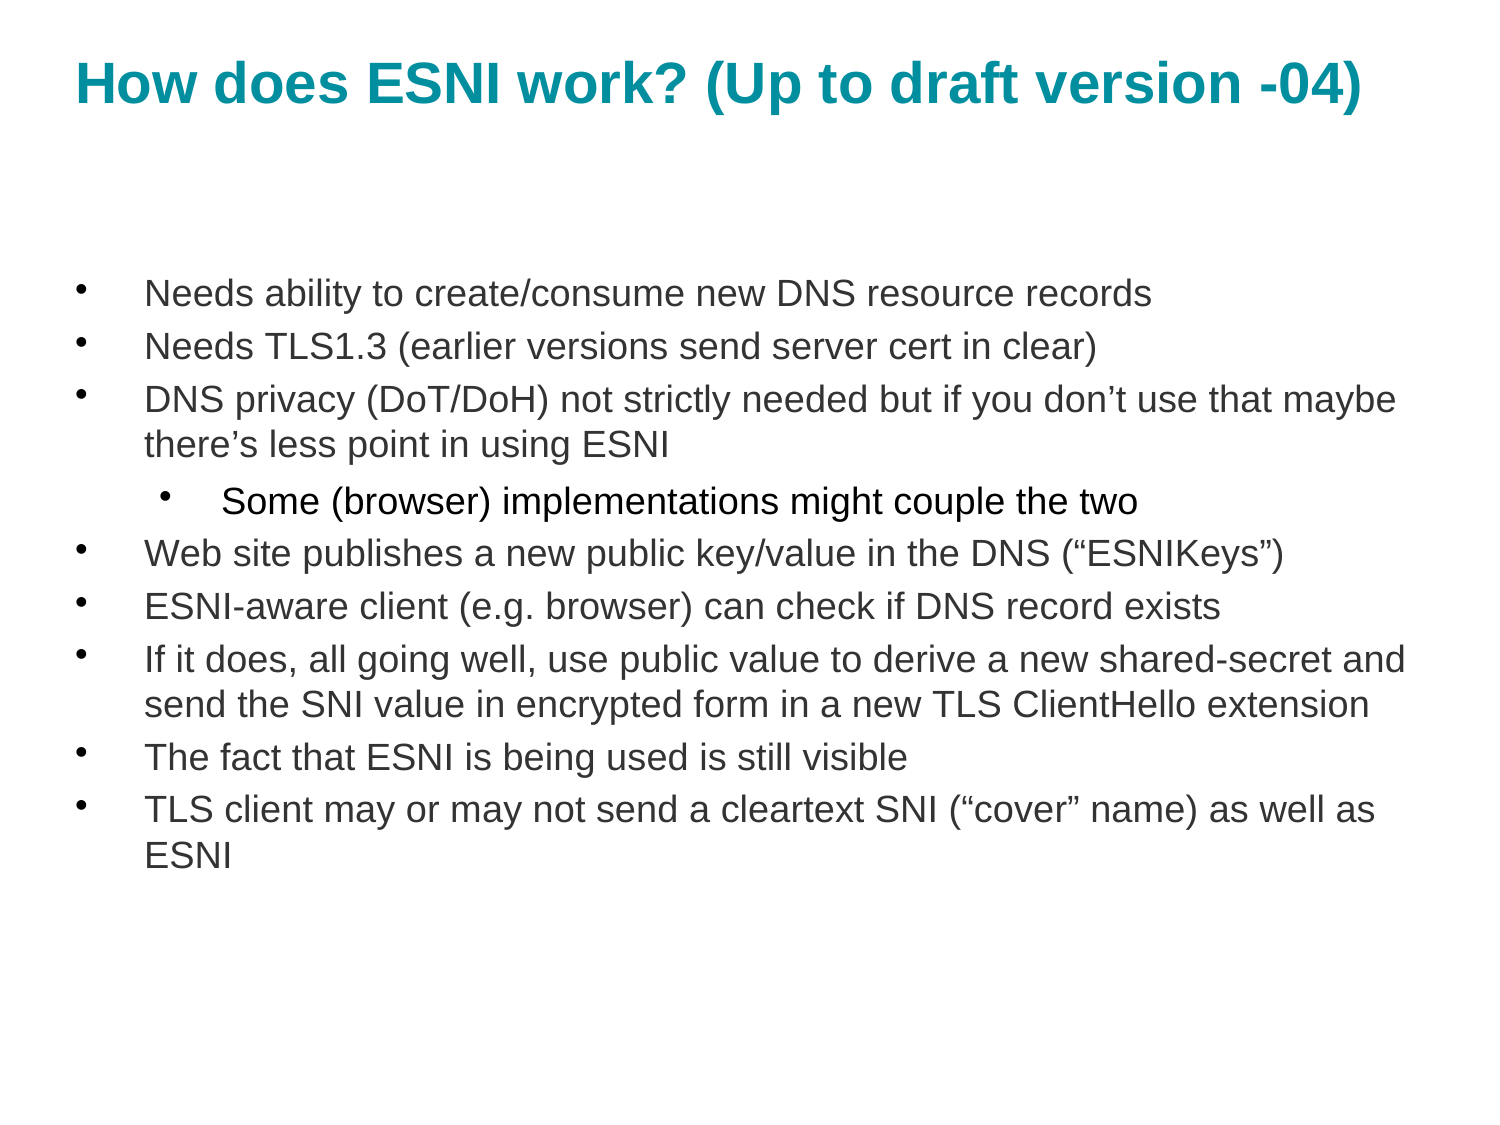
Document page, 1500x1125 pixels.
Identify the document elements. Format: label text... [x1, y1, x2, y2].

list Needs ability to create/consume new DNS resource records Needs TLS1.3 (earlier versions send server cert in clear) DNS privacy (DoT/DoH) not strictly needed but if you don’t use that maybe there’s less point in using ESNI Some (browser) implementations might couple the two Web site publishes a new public key/value in the DNS (“ESNIKeys”) ESNI-aware client (e.g. browser) can check if DNS record exists If it does, all going well, use public value to derive a new shared-secret and send the SNI value in encrypted form in a new TLS ClientHello extension The fact that ESNI is being used is still visible TLS client may or may not send a cleartext SNI (“cover” name) as well as ESNI [75, 268, 1426, 922]
title How does ESNI work? (Up to draft version -04) [75, 44, 1426, 233]
